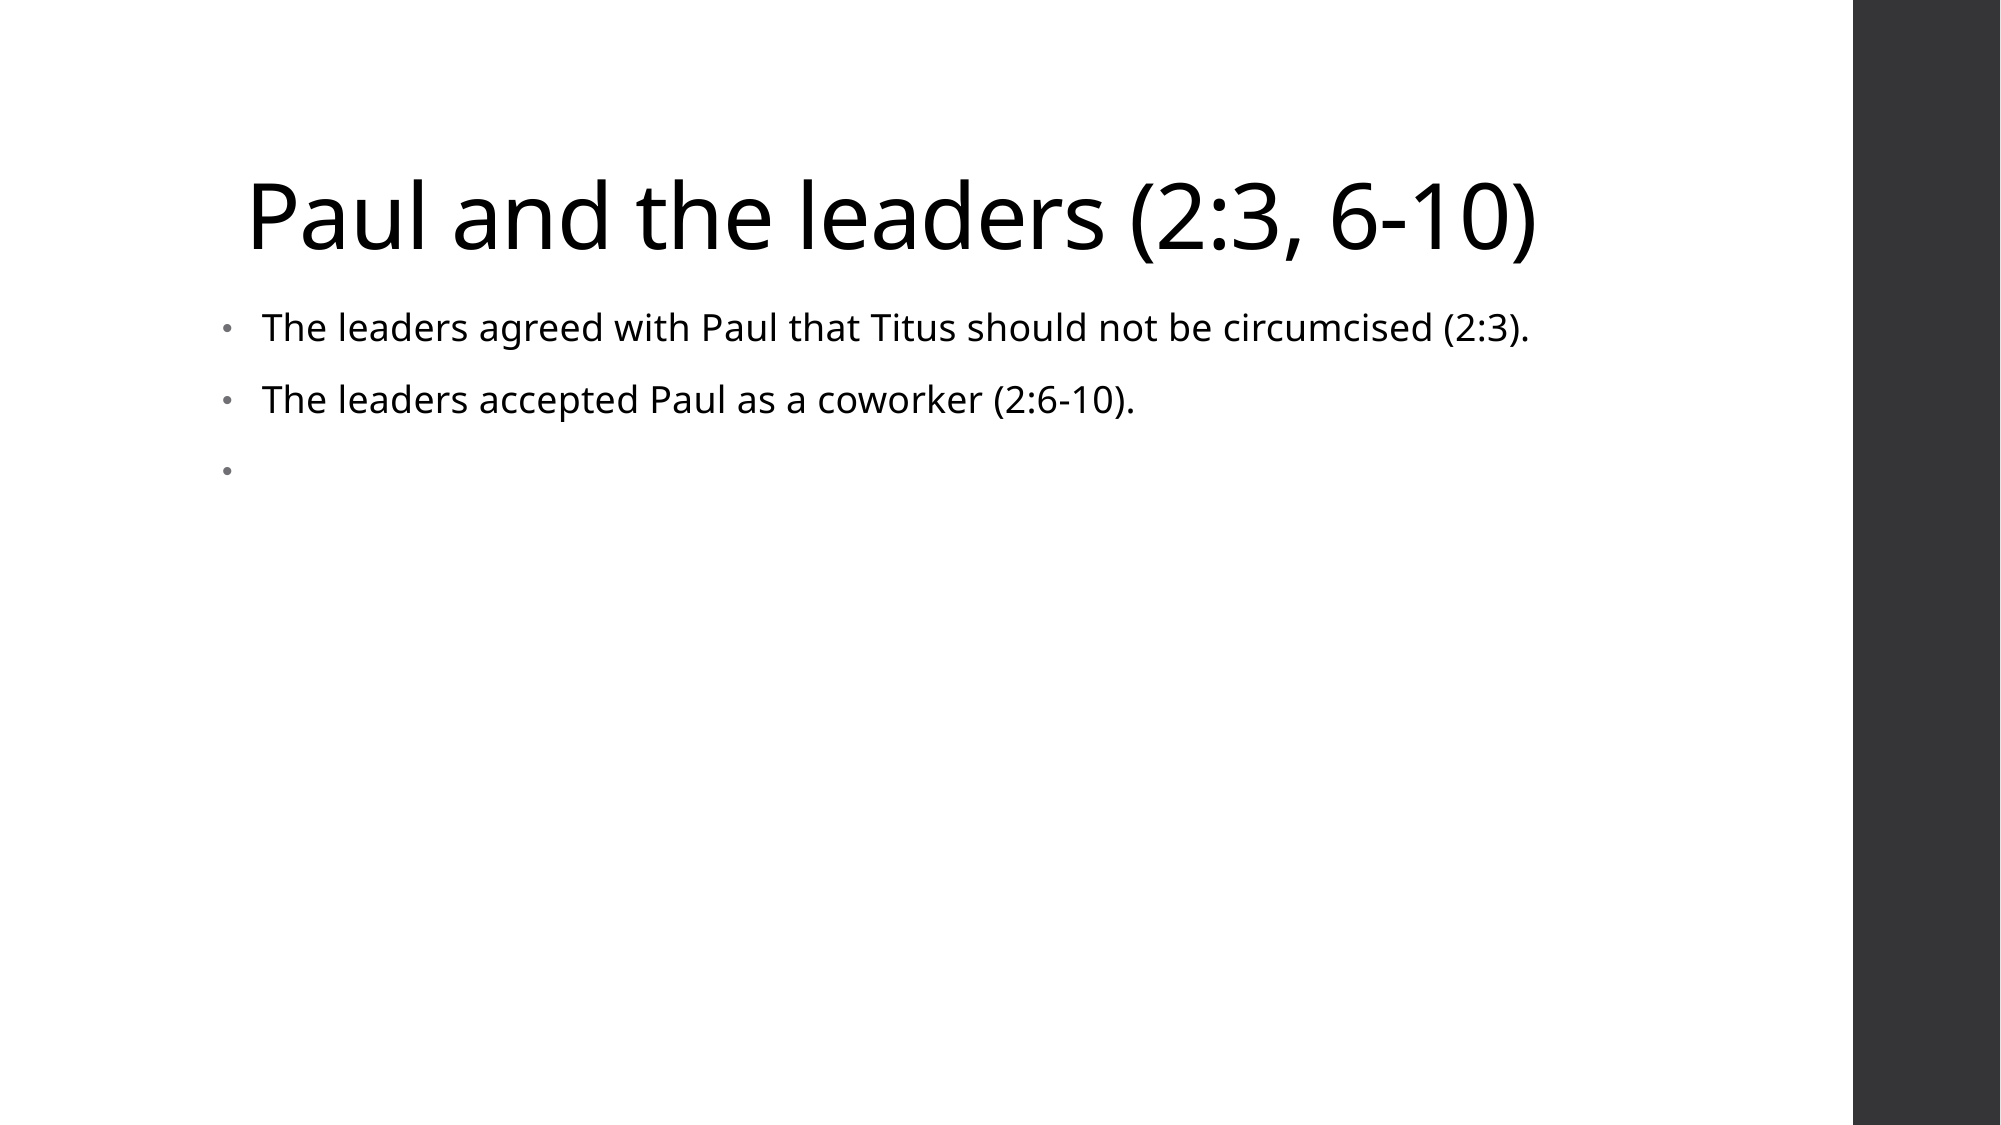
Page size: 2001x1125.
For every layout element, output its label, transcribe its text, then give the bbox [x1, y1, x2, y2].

title Paul and the leaders (2:3, 6-10) [206, 60, 1797, 278]
list The leaders agreed with Paul that Titus should not be circumcised (2:3). The leaders accepted Paul as a coworker (2:6-10). [206, 299, 1617, 1014]
